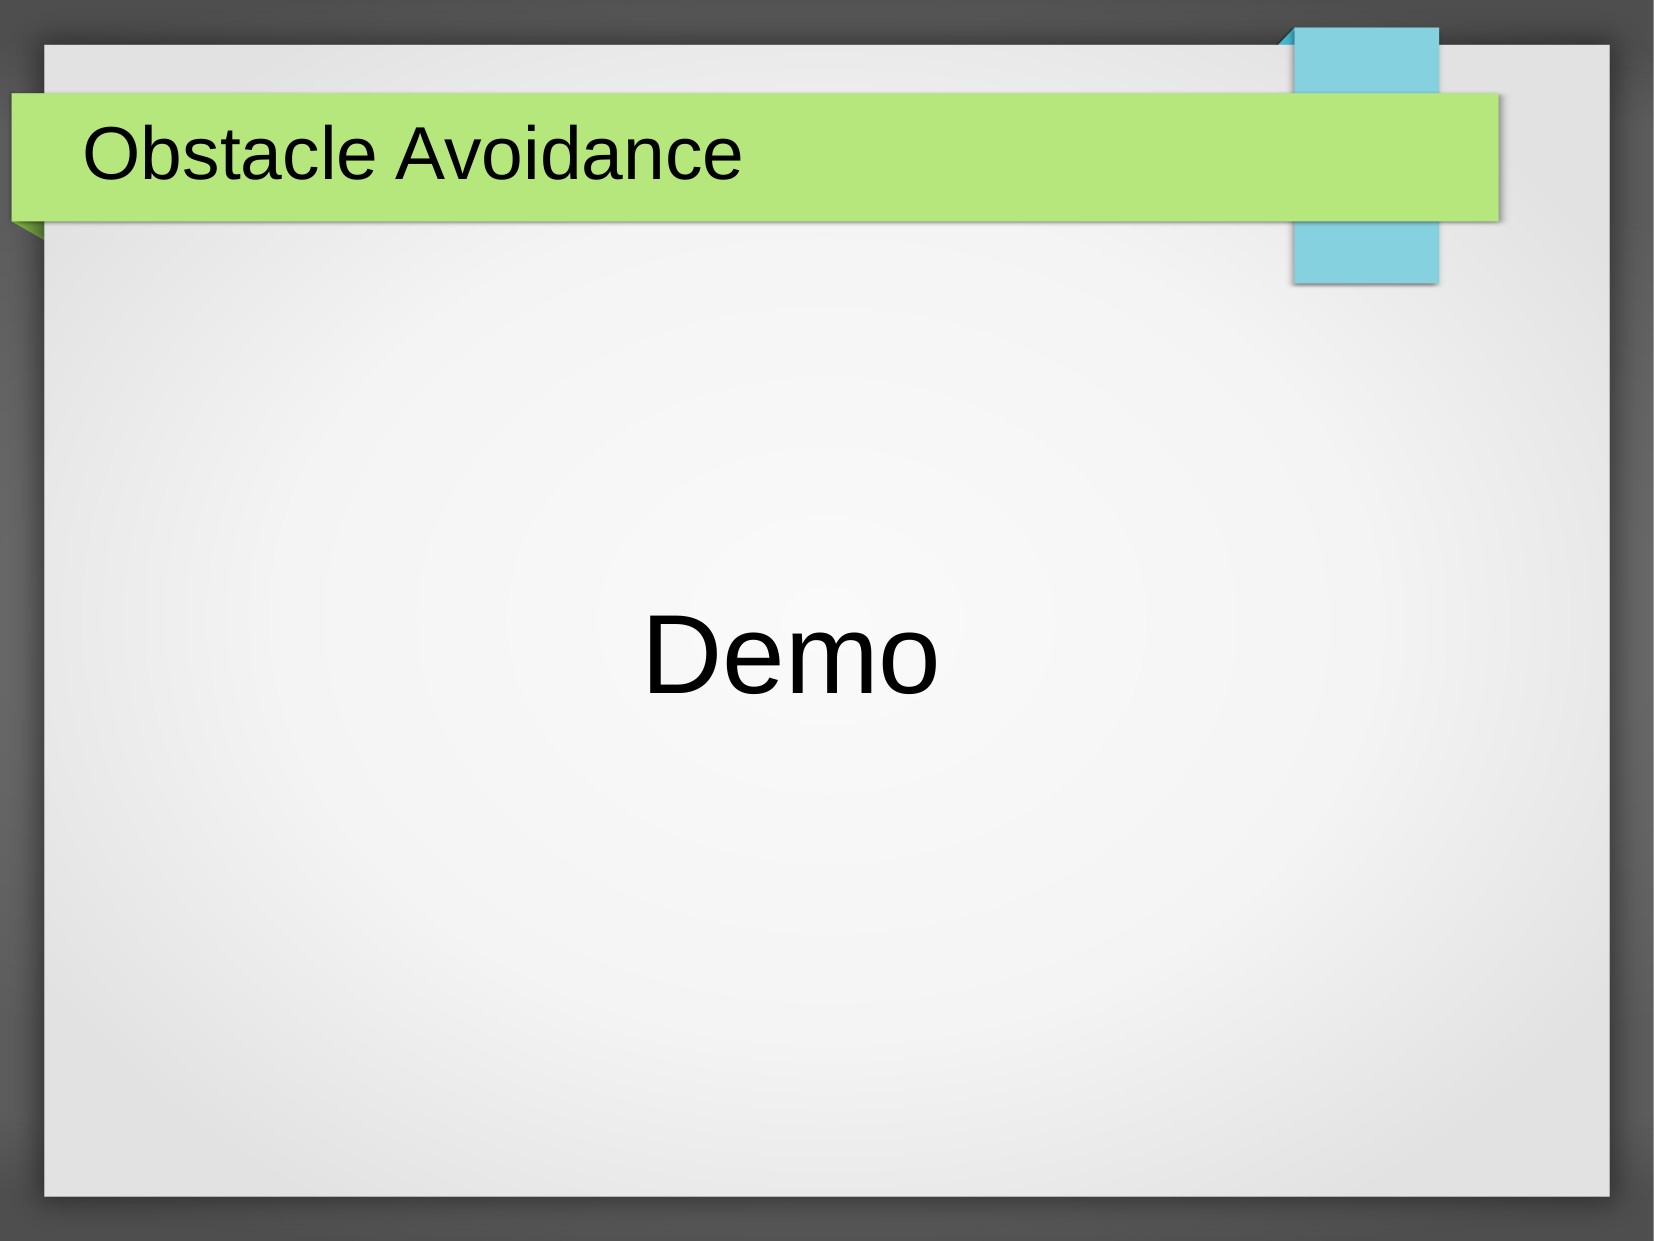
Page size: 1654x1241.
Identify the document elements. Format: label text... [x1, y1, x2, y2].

picture [0, 0, 1654, 1241]
title Obstacle Avoidance [82, 94, 1264, 213]
subtitle Demo [82, 295, 1501, 1015]
